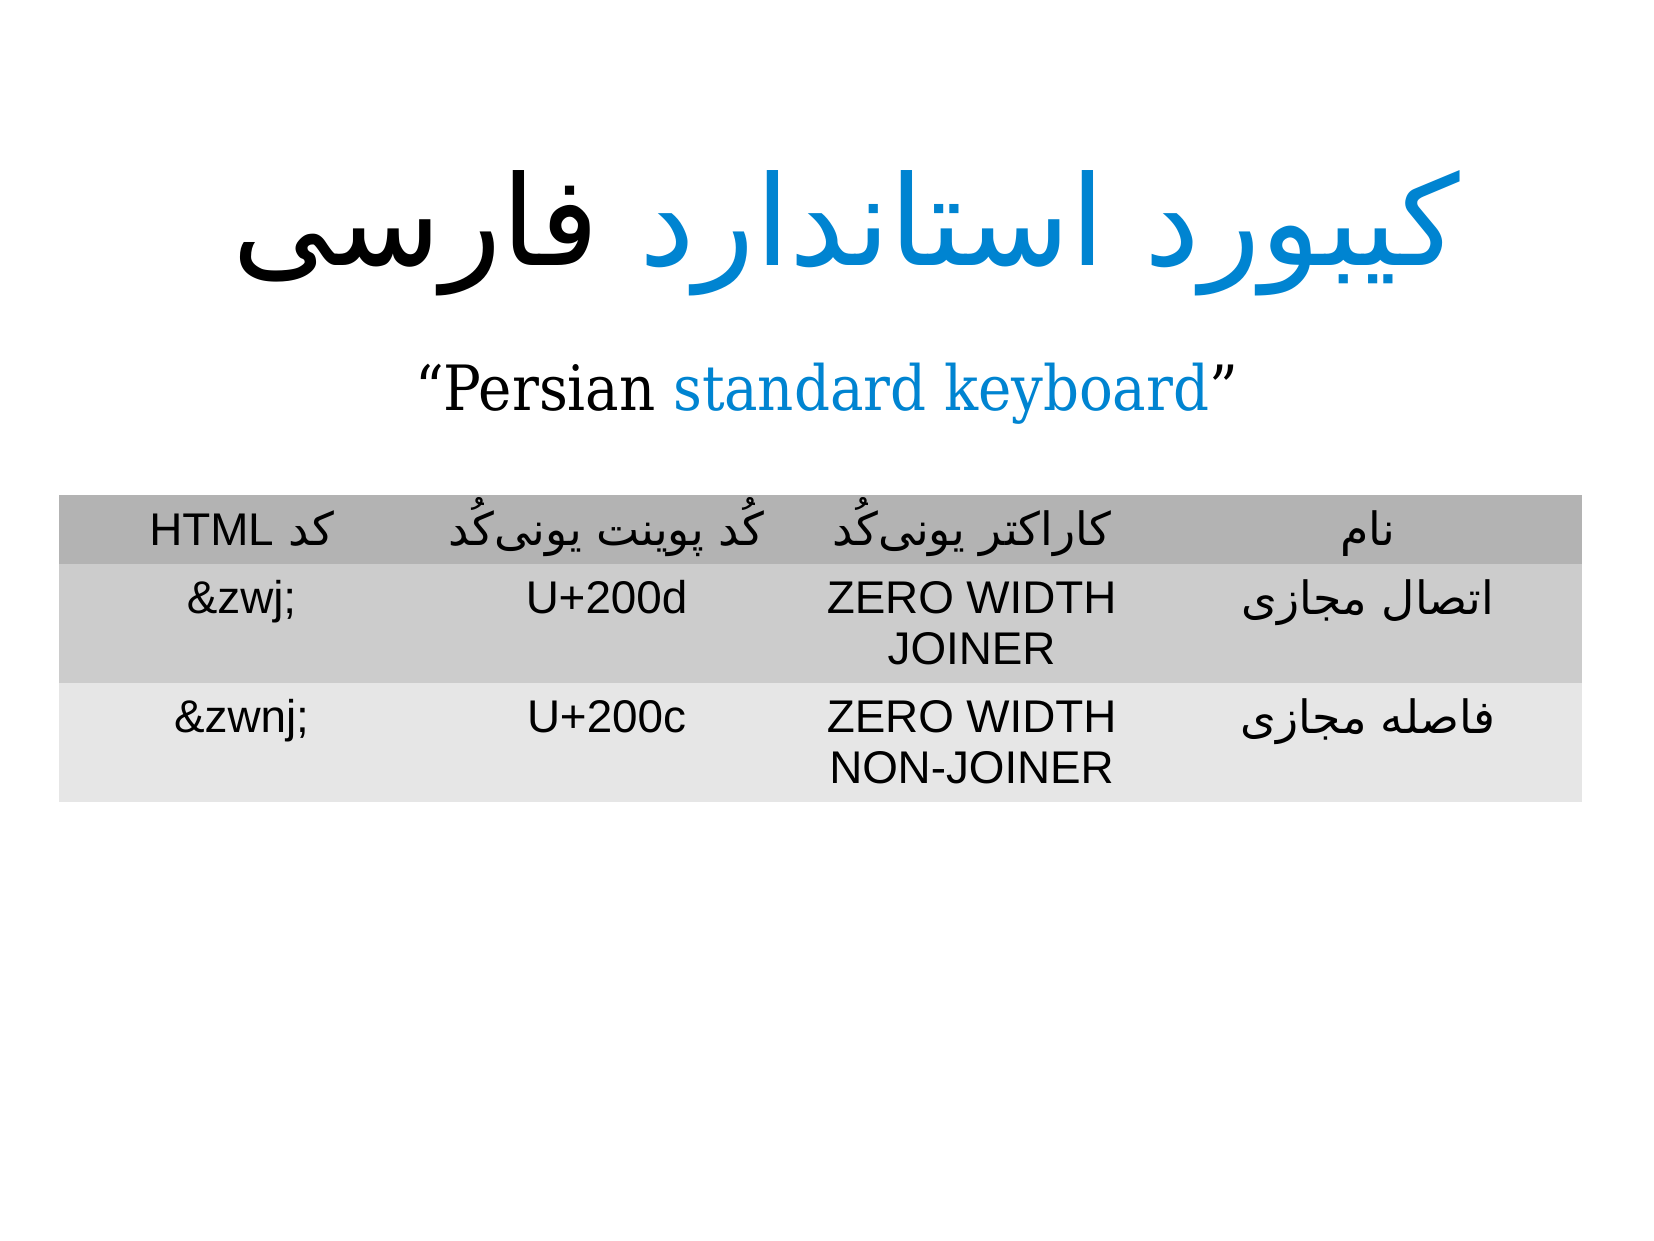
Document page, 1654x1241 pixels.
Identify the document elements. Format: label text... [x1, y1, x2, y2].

table_cell &zwj; [59, 564, 424, 683]
table_cell اتصال مجازی [1154, 564, 1582, 683]
table_cell فاصله مجازی [1154, 683, 1582, 802]
table_header نام [1154, 495, 1582, 564]
table_header کُد پوینت یونی‌کُد [424, 495, 789, 564]
table_cell U+200d [424, 564, 789, 683]
table_header کد HTML [59, 495, 424, 564]
table_cell &zwnj; [59, 683, 424, 802]
table_cell ZERO WIDTH JOINER [789, 564, 1154, 683]
table_cell ZERO WIDTH NON-JOINER [789, 683, 1154, 802]
table_cell U+200c [424, 683, 789, 802]
text_box کیبورد استاندارد فارسی “Persian standard keyboard” [82, 49, 1571, 495]
table_header کاراکتر یونی‌کُد [789, 495, 1154, 564]
